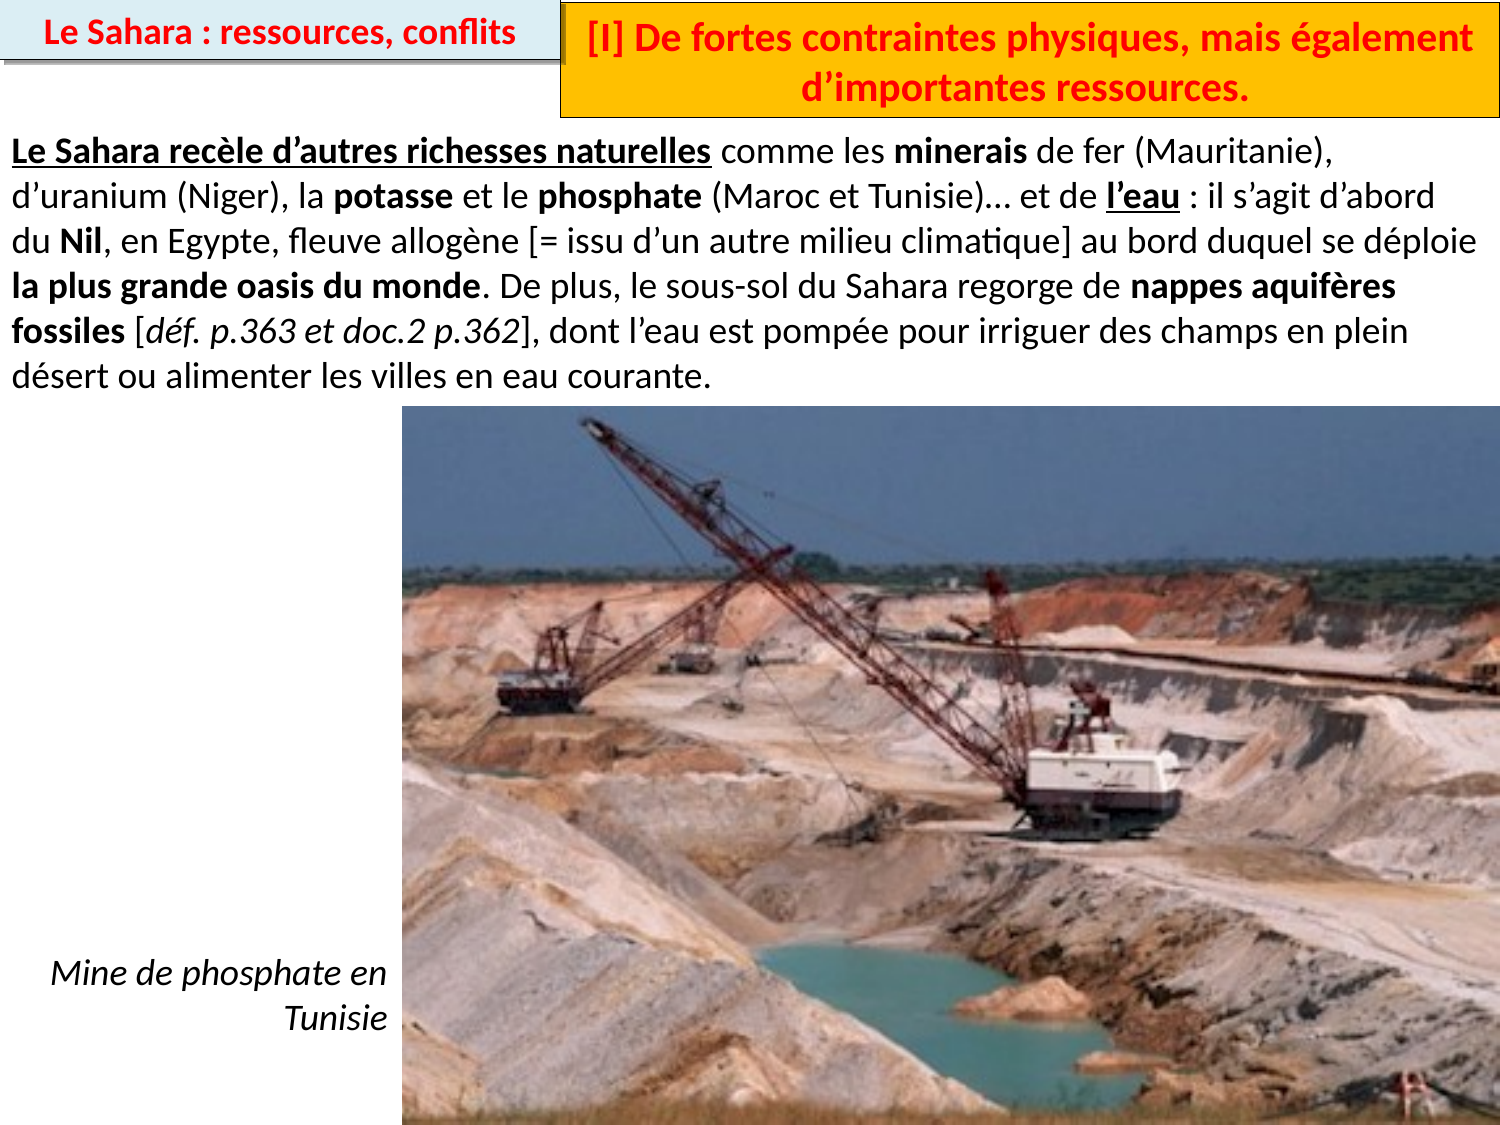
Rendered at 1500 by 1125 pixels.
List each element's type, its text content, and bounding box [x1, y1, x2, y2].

text_box Le Sahara : ressources, conflits [0, 0, 561, 60]
picture [402, 406, 1500, 1125]
text_box [I] De fortes contraintes physiques, mais également d’importantes ressources. [560, 2, 1500, 118]
text_box Mine de phosphate en Tunisie [0, 940, 403, 1046]
text_box Le Sahara recèle d’autres richesses naturelles comme les minerais de fer (Mauritanie), d’uranium (Niger), la potasse et le phosphate (Maroc et Tunisie)… et de l’eau : il s’agit d’abord du Nil, en Egypte, fleuve allogène [= issu d’un autre milieu climatique] au bord duquel se déploie la plus grande oasis du monde. De plus, le sous-sol du Sahara regorge de nappes aquifères fossiles [déf. p.363 et doc.2 p.362], dont l’eau est pompée pour irriguer des champs en plein désert ou alimenter les villes en eau courante. [0, 118, 1497, 404]
